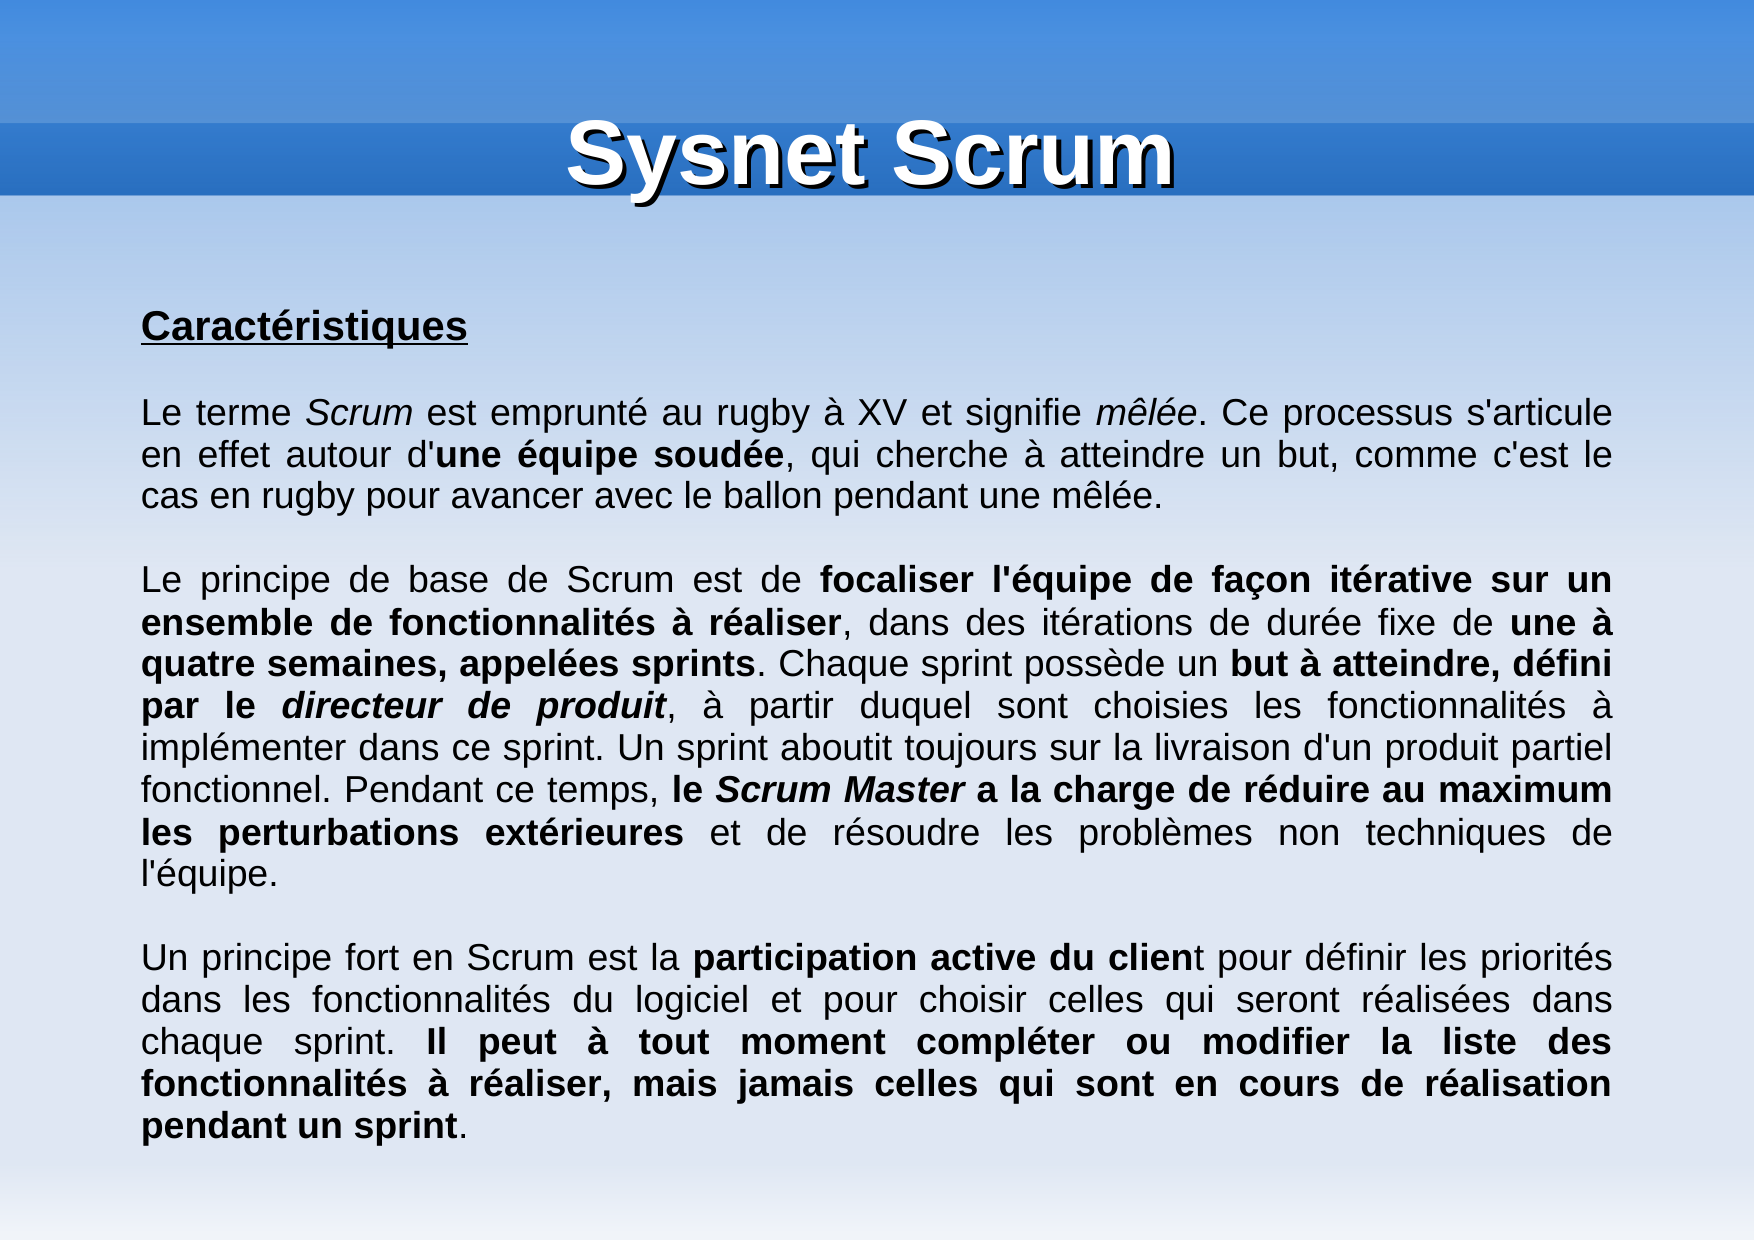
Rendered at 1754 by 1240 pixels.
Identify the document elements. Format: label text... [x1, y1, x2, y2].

picture [0, 0, 1754, 1240]
subtitle Caractéristiques Le terme Scrum est emprunté au rugby à XV et signifie mêlée. Ce processus s'articule en effet autour d'une équipe soudée, qui cherche à atteindre un but, comme c'est le cas en rugby pour avancer avec le ballon pendant une mêlée. Le principe de base de Scrum est de focaliser l'équipe de façon itérative sur un ensemble de fonctionnalités à réaliser, dans des itérations de durée fixe de une à quatre semaines, appelées sprints. Chaque sprint possède un but à atteindre, défini par le directeur de produit, à partir duquel sont choisies les fonctionnalités à implémenter dans ce sprint. Un sprint aboutit toujours sur la livraison d'un produit partiel fonctionnel. Pendant ce temps, le Scrum Master a la charge de réduire au maximum les perturbations extérieures et de résoudre les problèmes non techniques de l'équipe. Un principe fort en Scrum est la participation active du client pour définir les priorités dans les fonctionnalités du logiciel et pour choisir celles qui seront réalisées dans chaque sprint. Il peut à tout moment compléter ou modifier la liste des fonctionnalités à réaliser, mais jamais celles qui sont en cours de réalisation pendant un sprint. [140, 302, 1614, 1147]
title Sysnet Scrum [135, 59, 1608, 247]
